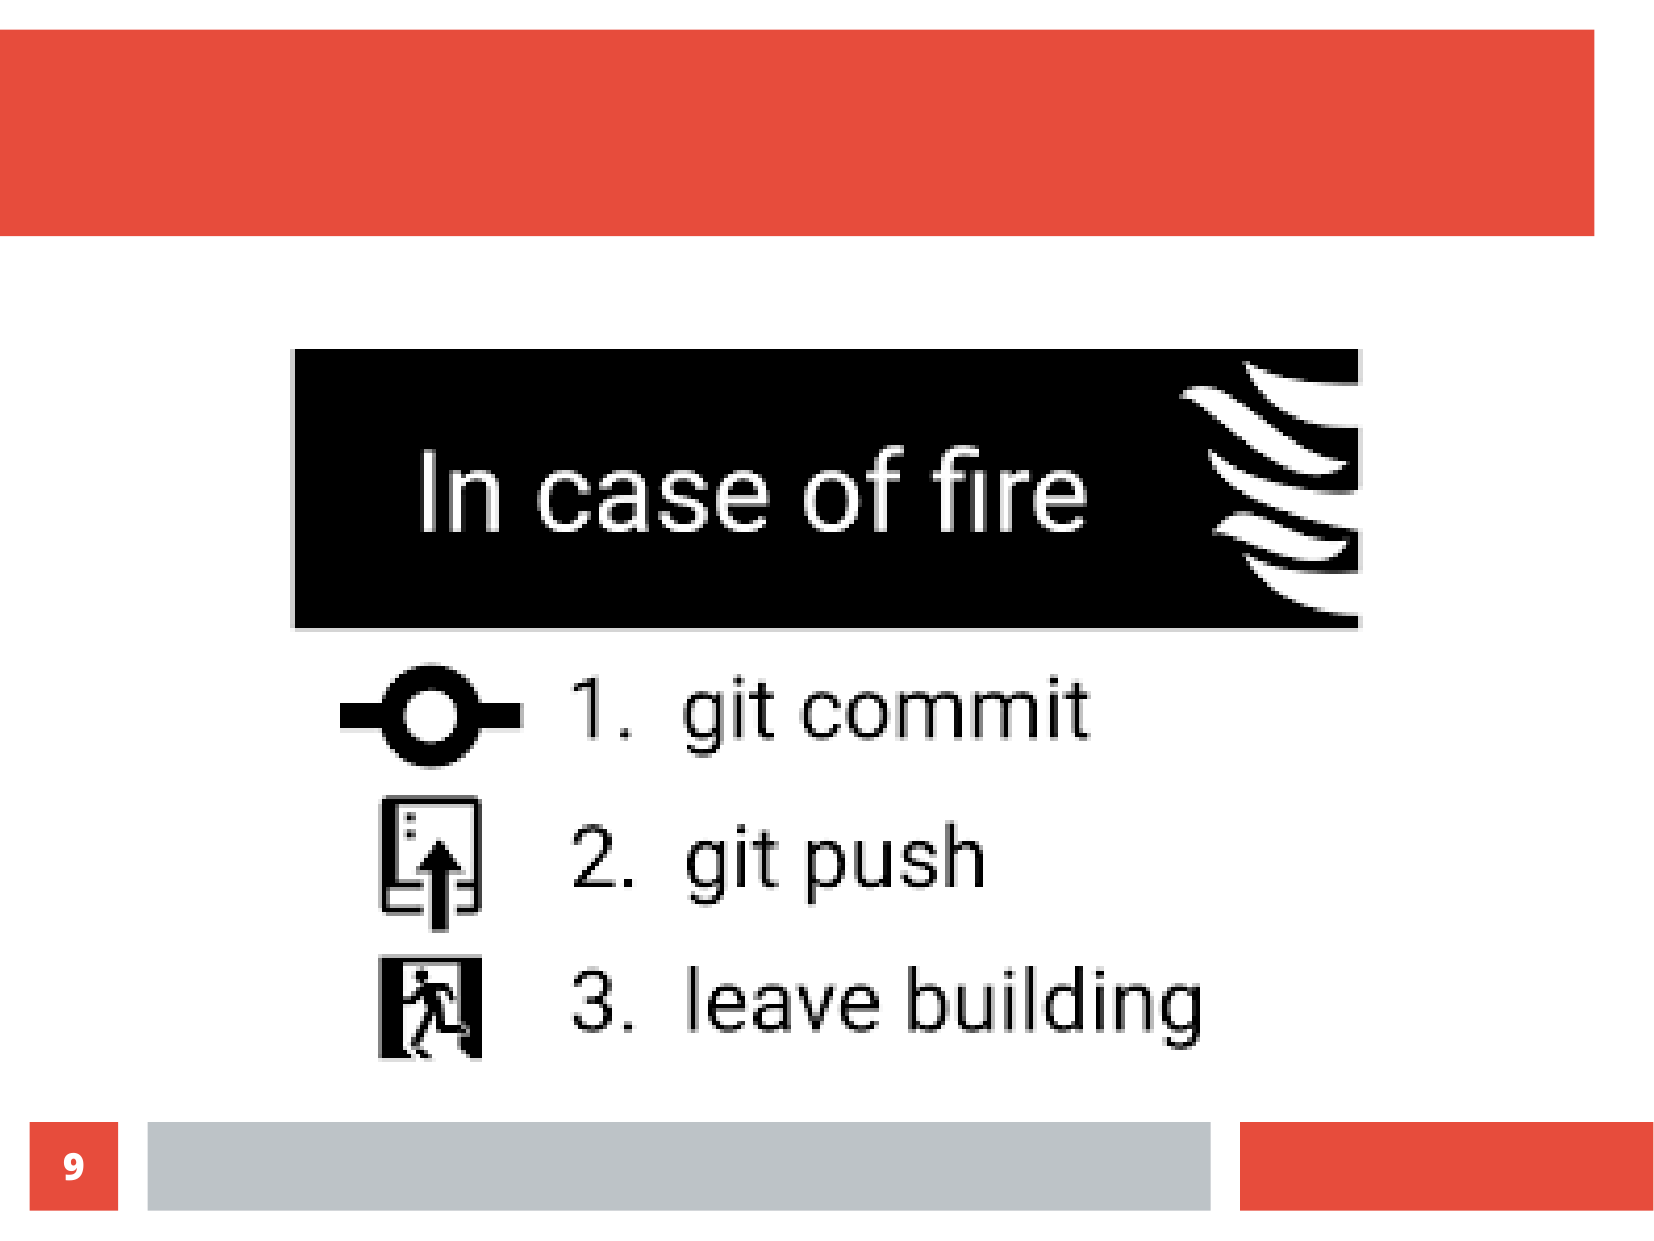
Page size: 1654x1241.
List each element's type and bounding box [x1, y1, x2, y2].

picture [270, 324, 1384, 1113]
